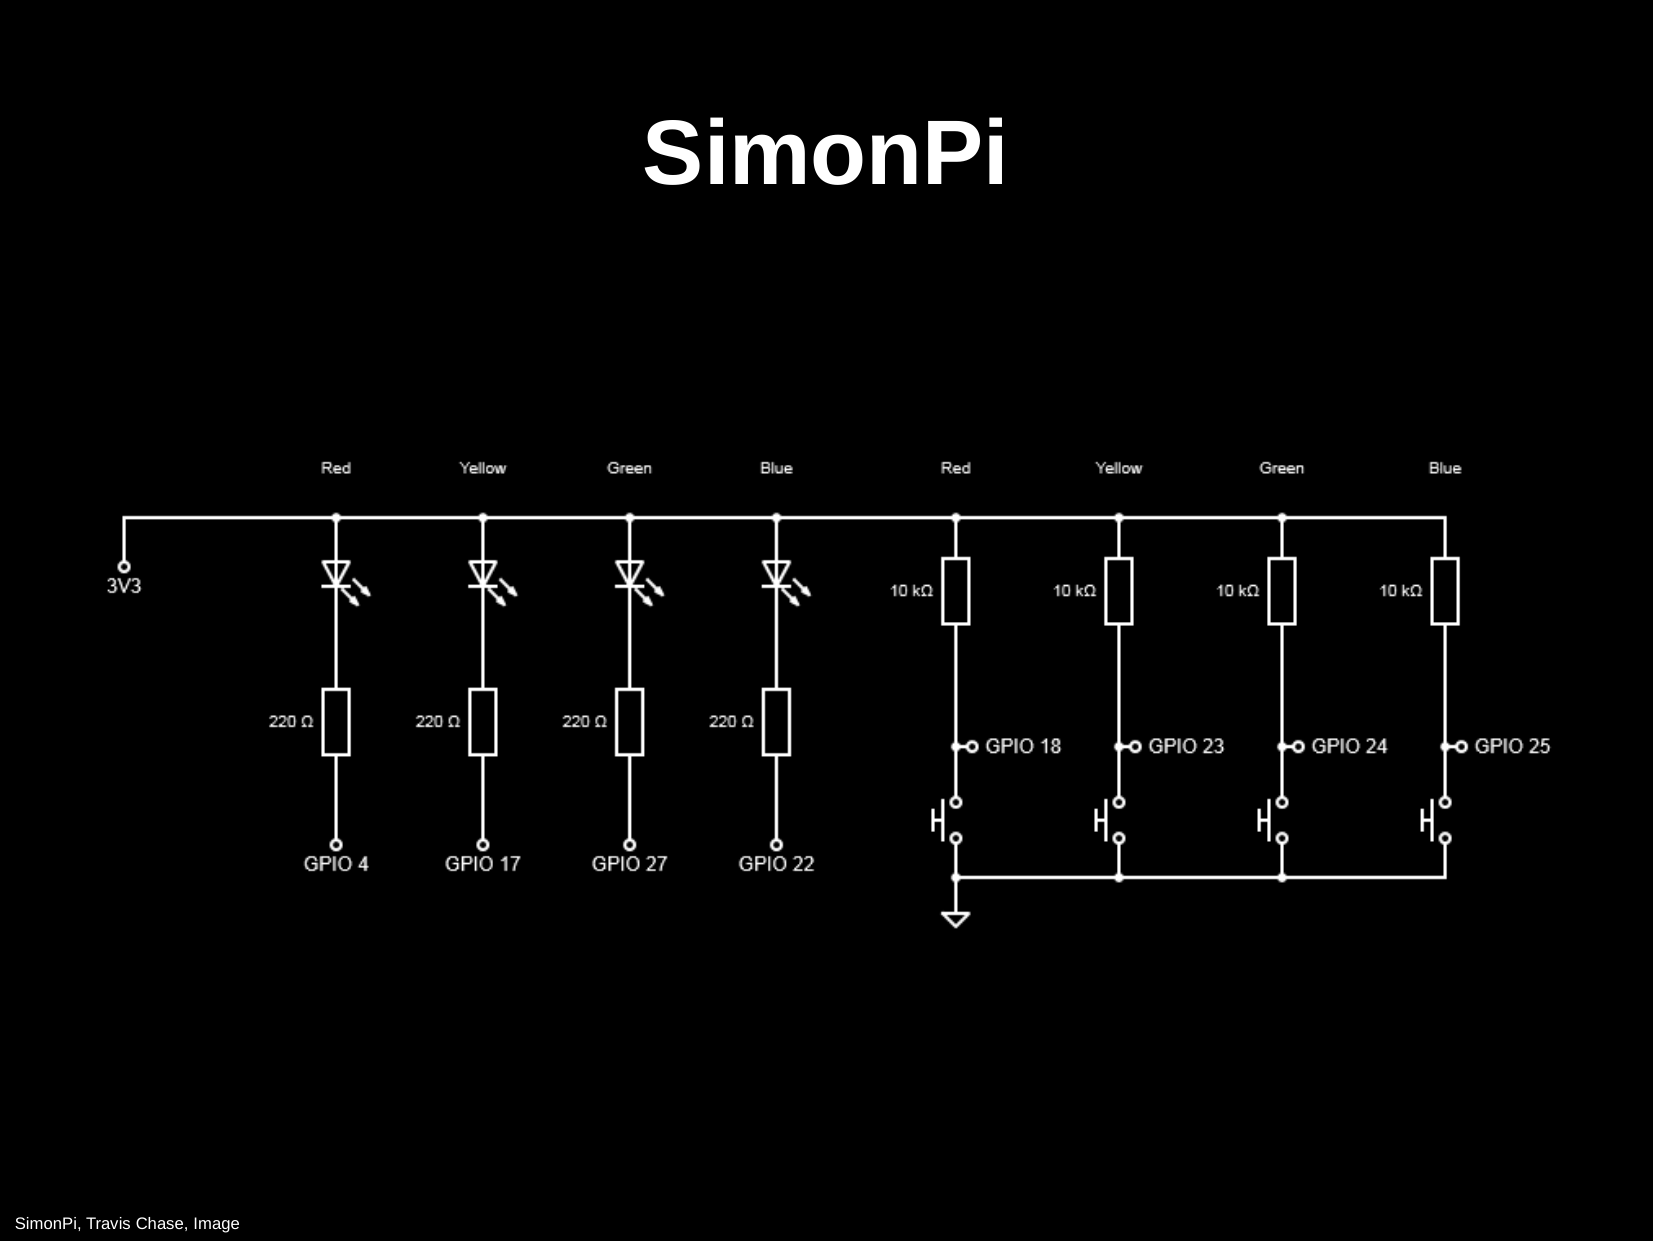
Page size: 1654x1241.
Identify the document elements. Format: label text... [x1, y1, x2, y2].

picture [82, 446, 1571, 953]
text_box SimonPi, Travis Chase, Image [0, 1206, 254, 1241]
title SimonPi [82, 49, 1571, 257]
